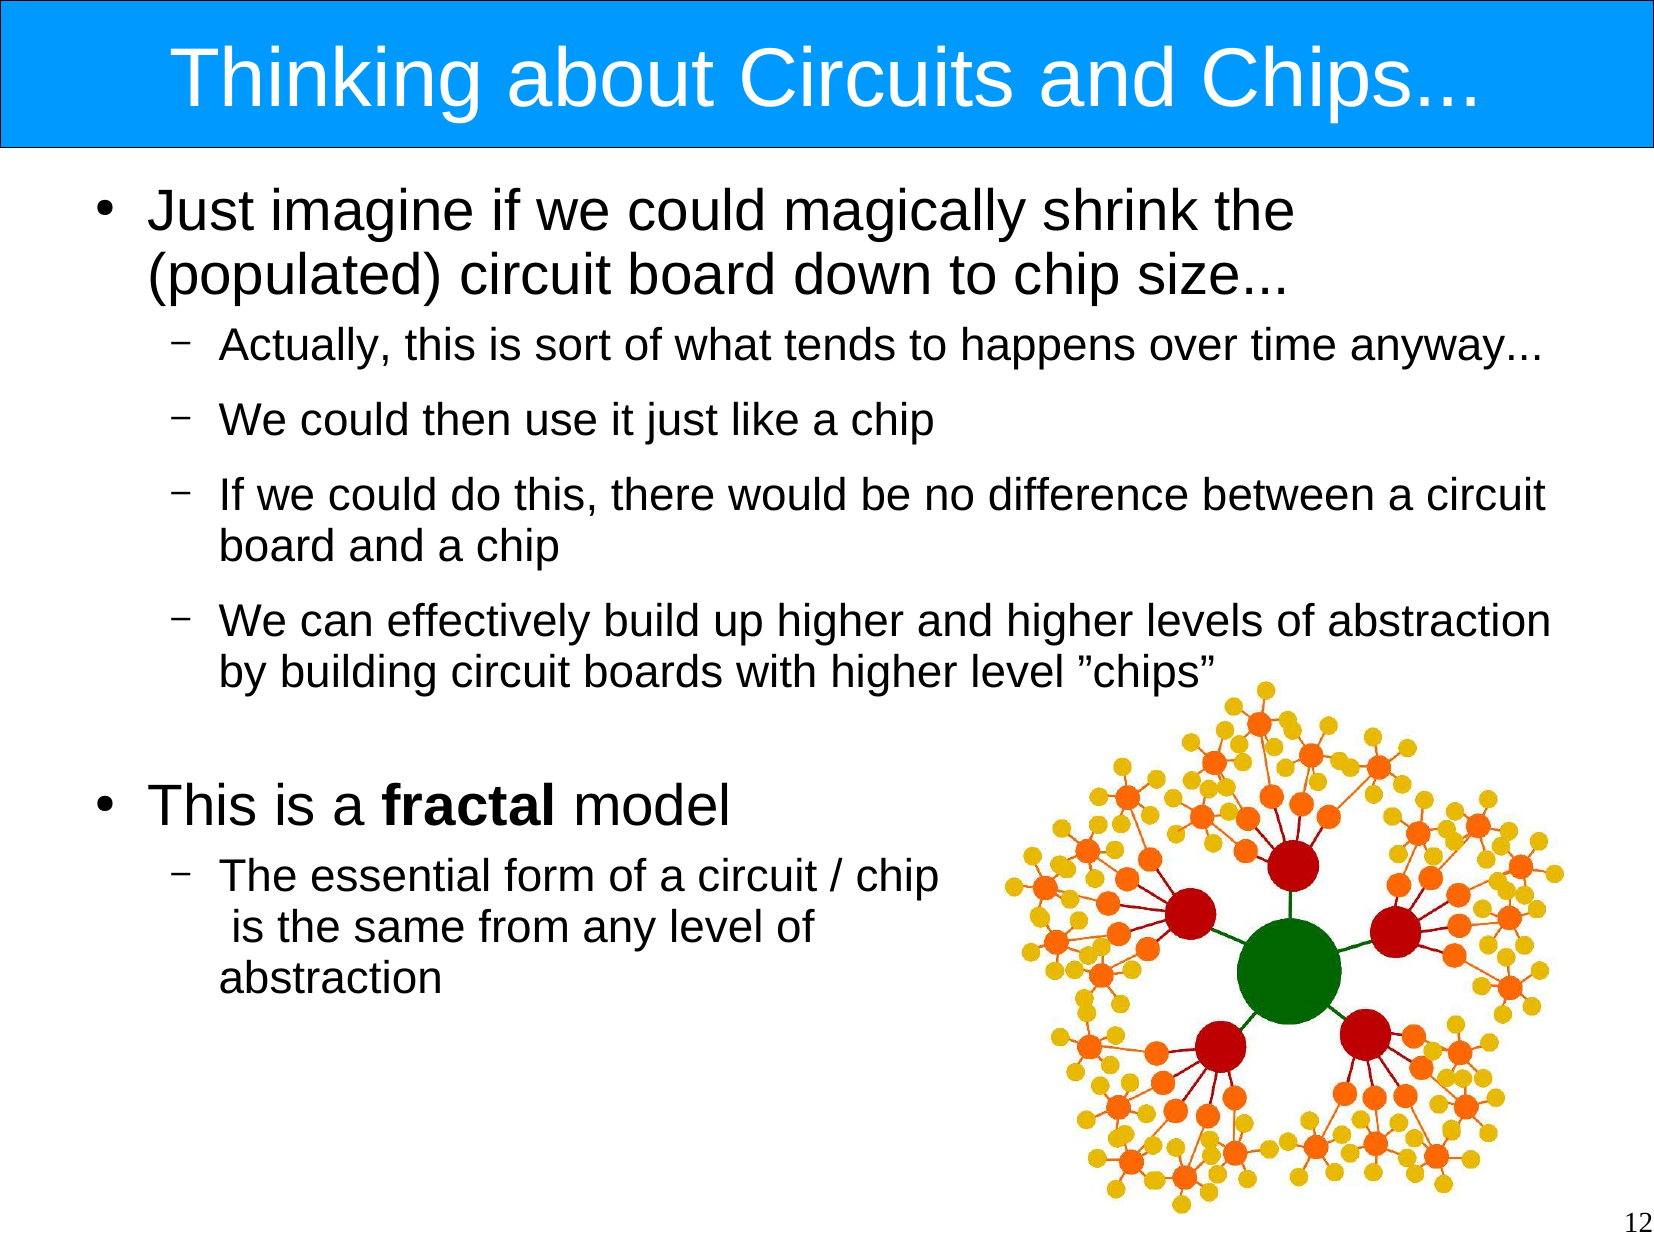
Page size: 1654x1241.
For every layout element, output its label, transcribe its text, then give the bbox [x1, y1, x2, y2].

picture [1003, 1196, 1565, 1214]
title Thinking about Circuits and Chips... [82, 13, 1571, 142]
list Just imagine if we could magically shrink the (populated) circuit board down to chip size... Actually, this is sort of what tends to happens over time anyway... We could then use it just like a chip If we could do this, there would be no difference between a circuit board and a chip We can effectively build up higher and higher levels of abstraction by building circuit boards with higher level ”chips” This is a fractal model The essential form of a circuit / chip is the same from any level of abstraction [76, 177, 1565, 1196]
